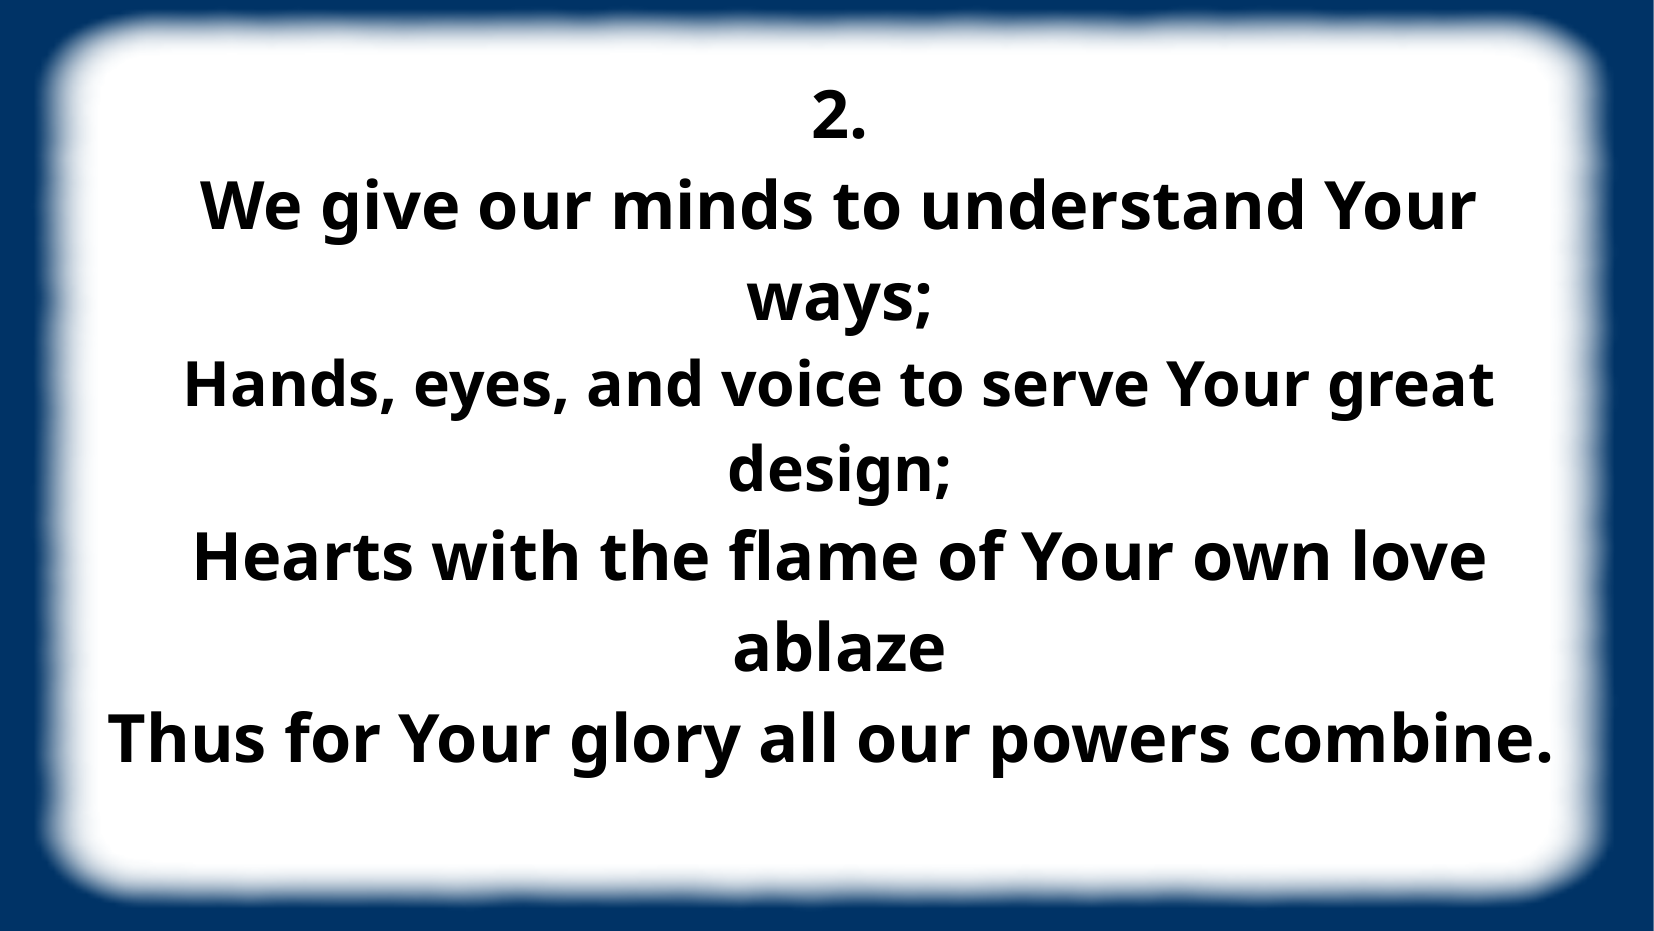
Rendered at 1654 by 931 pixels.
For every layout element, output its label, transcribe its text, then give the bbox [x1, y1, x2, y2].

text_box 2. We give our minds to understand Your ways; Hands, eyes, and voice to serve Your great design; Hearts with the flame of Your own love ablaze Thus for Your glory all our powers combine. [90, 60, 1591, 514]
picture [0, 0, 1654, 931]
